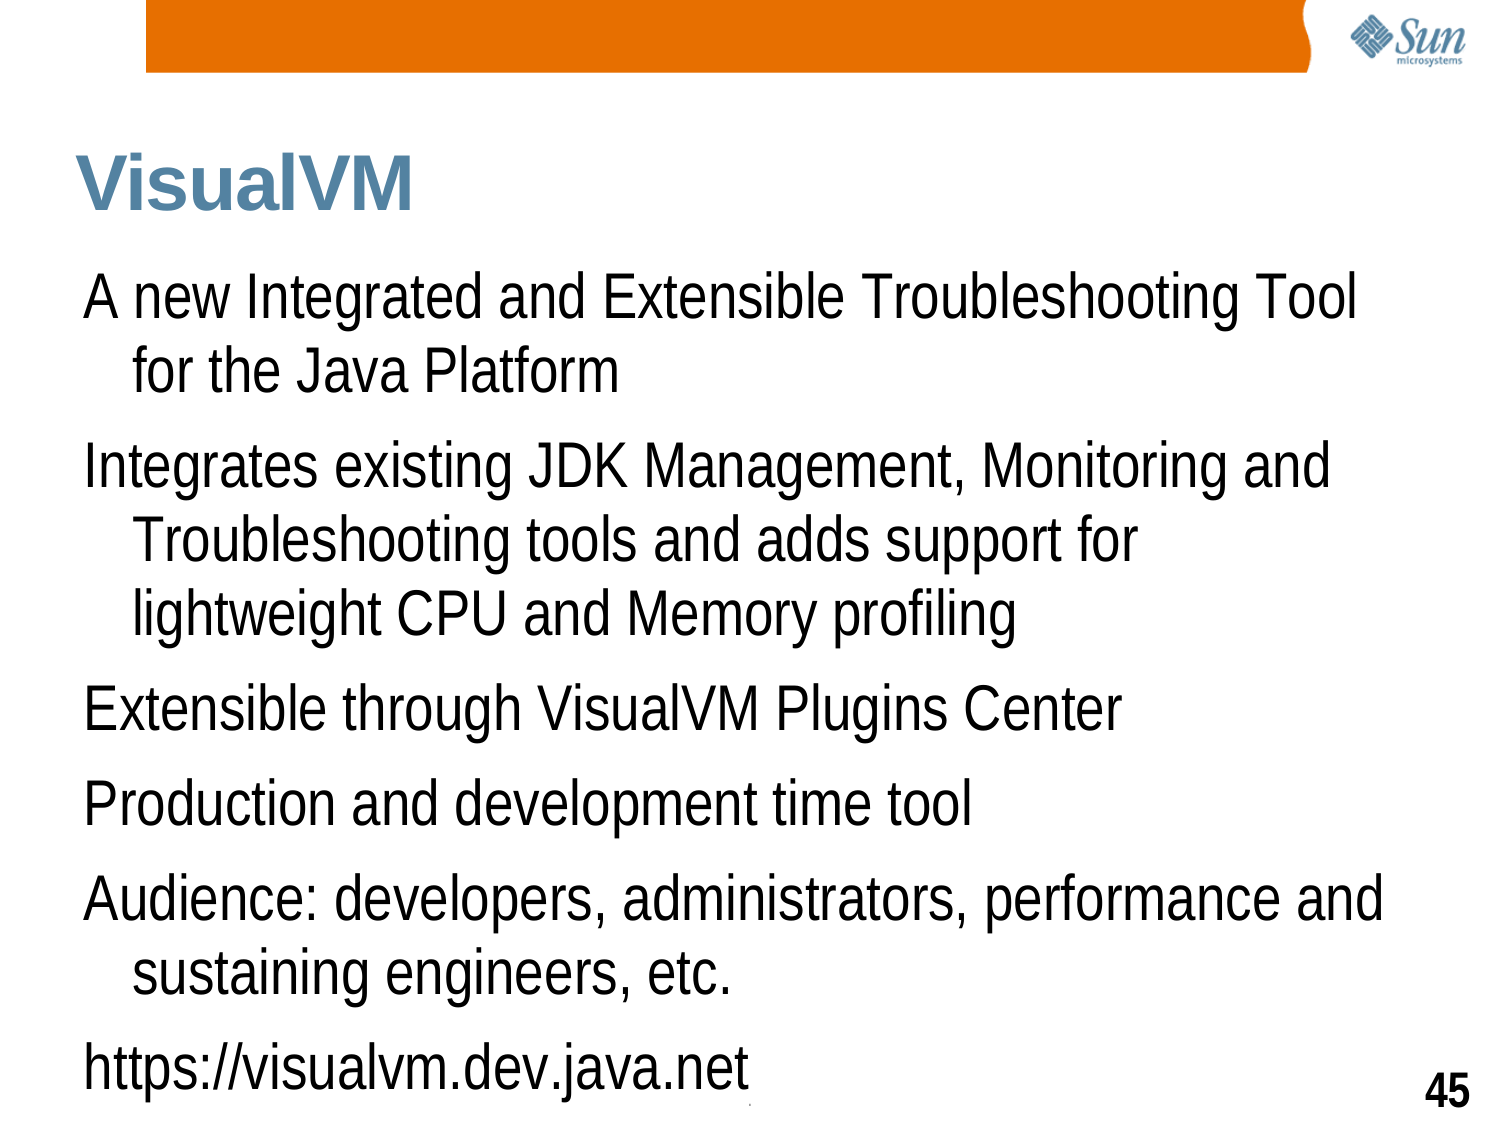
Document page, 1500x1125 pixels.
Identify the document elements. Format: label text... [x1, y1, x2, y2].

title VisualVM [75, 123, 1437, 227]
list A new Integrated and Extensible Troubleshooting Tool for the Java Platform Integrates existing JDK Management, Monitoring and Troubleshooting tools and adds support for lightweight CPU and Memory profiling Extensible through VisualVM Plugins Center Production and development time tool Audience: developers, administrators, performance and sustaining engineers, etc. https://visualvm.dev.java.net [64, 258, 1401, 1104]
picture [146, 0, 1500, 75]
